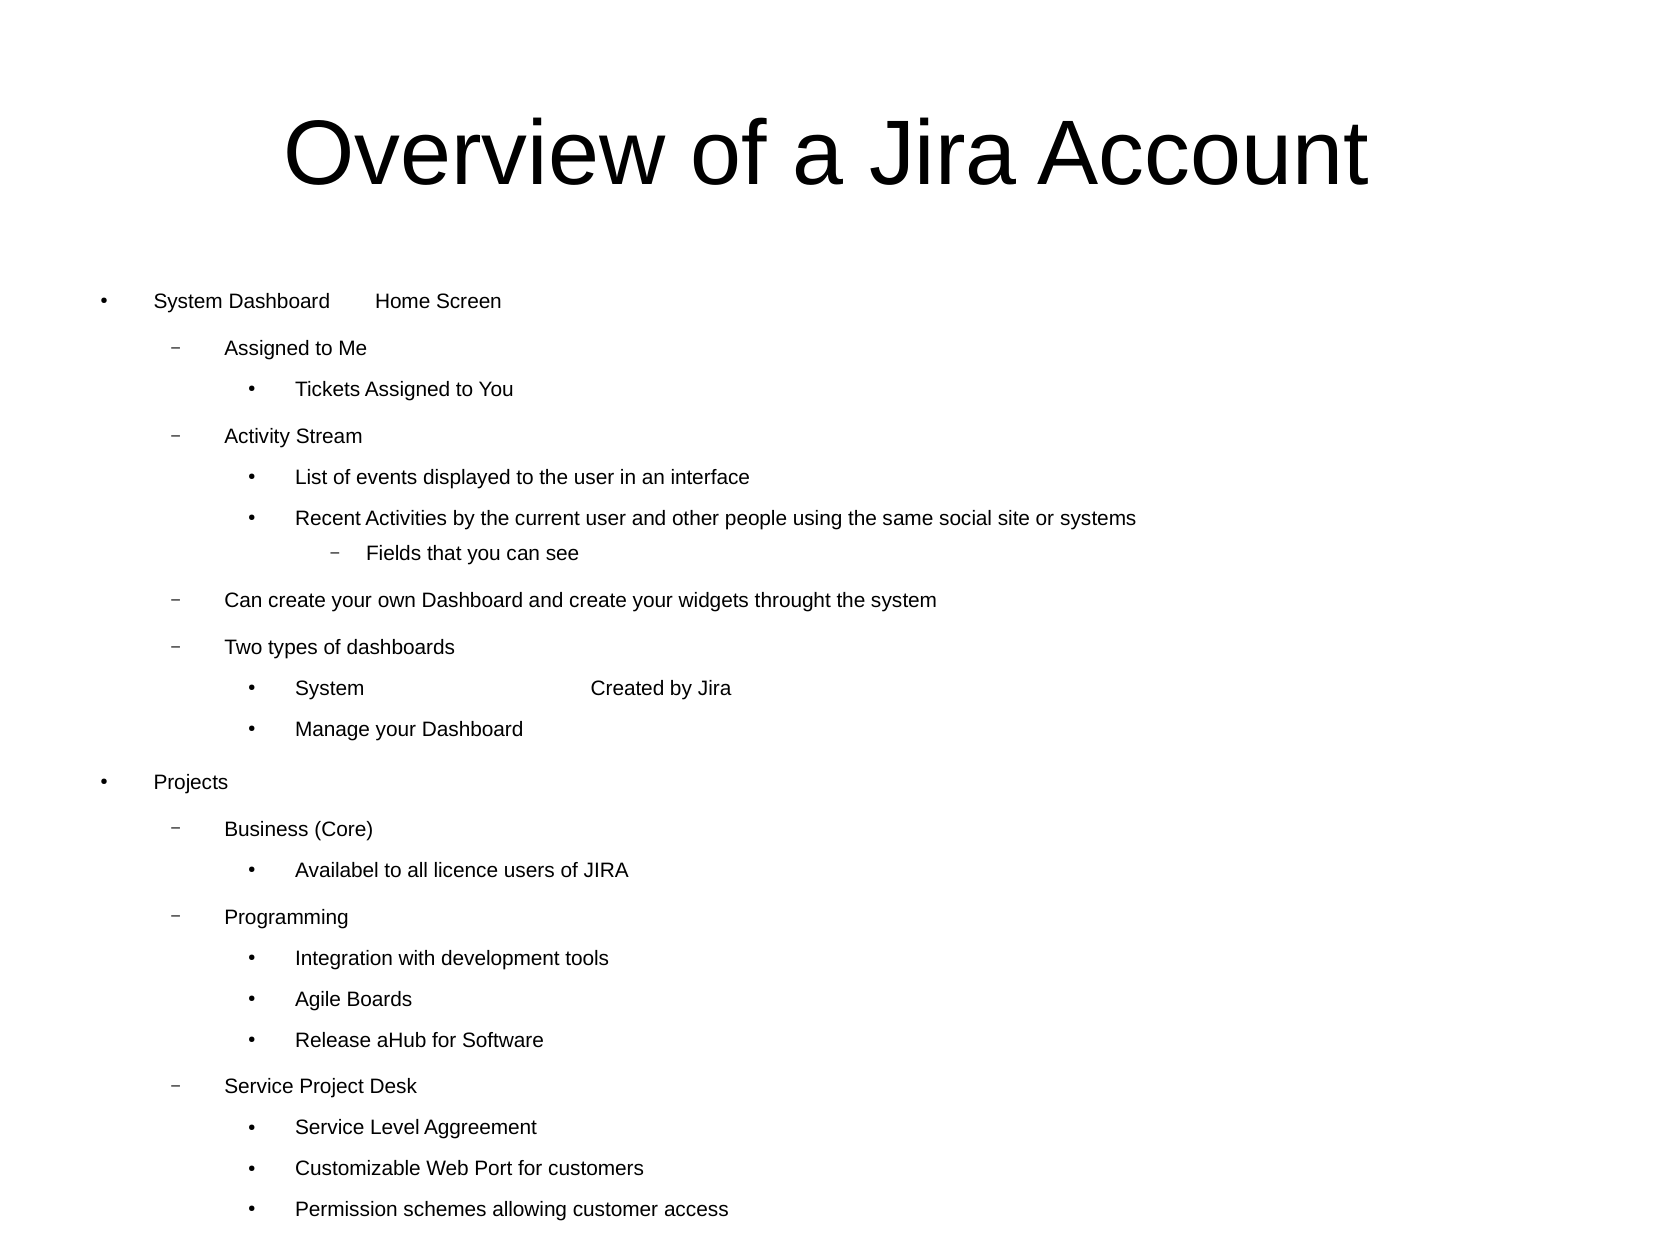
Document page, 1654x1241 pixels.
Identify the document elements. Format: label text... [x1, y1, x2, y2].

title Overview of a Jira Account [82, 49, 1571, 257]
list System Dashboard Home Screen Assigned to Me Tickets Assigned to You Activity Stream List of events displayed to the user in an interface Recent Activities by the current user and other people using the same social site or systems Fields that you can see Can create your own Dashboard and create your widgets throught the system Two types of dashboards System Created by Jira Manage your Dashboard Projects Business (Core) Availabel to all licence users of JIRA Programming Integration with development tools Agile Boards Release aHub for Software Service Project Desk Service Level Aggreement Customizable Web Port for customers Permission schemes allowing customer access [82, 290, 1571, 1241]
